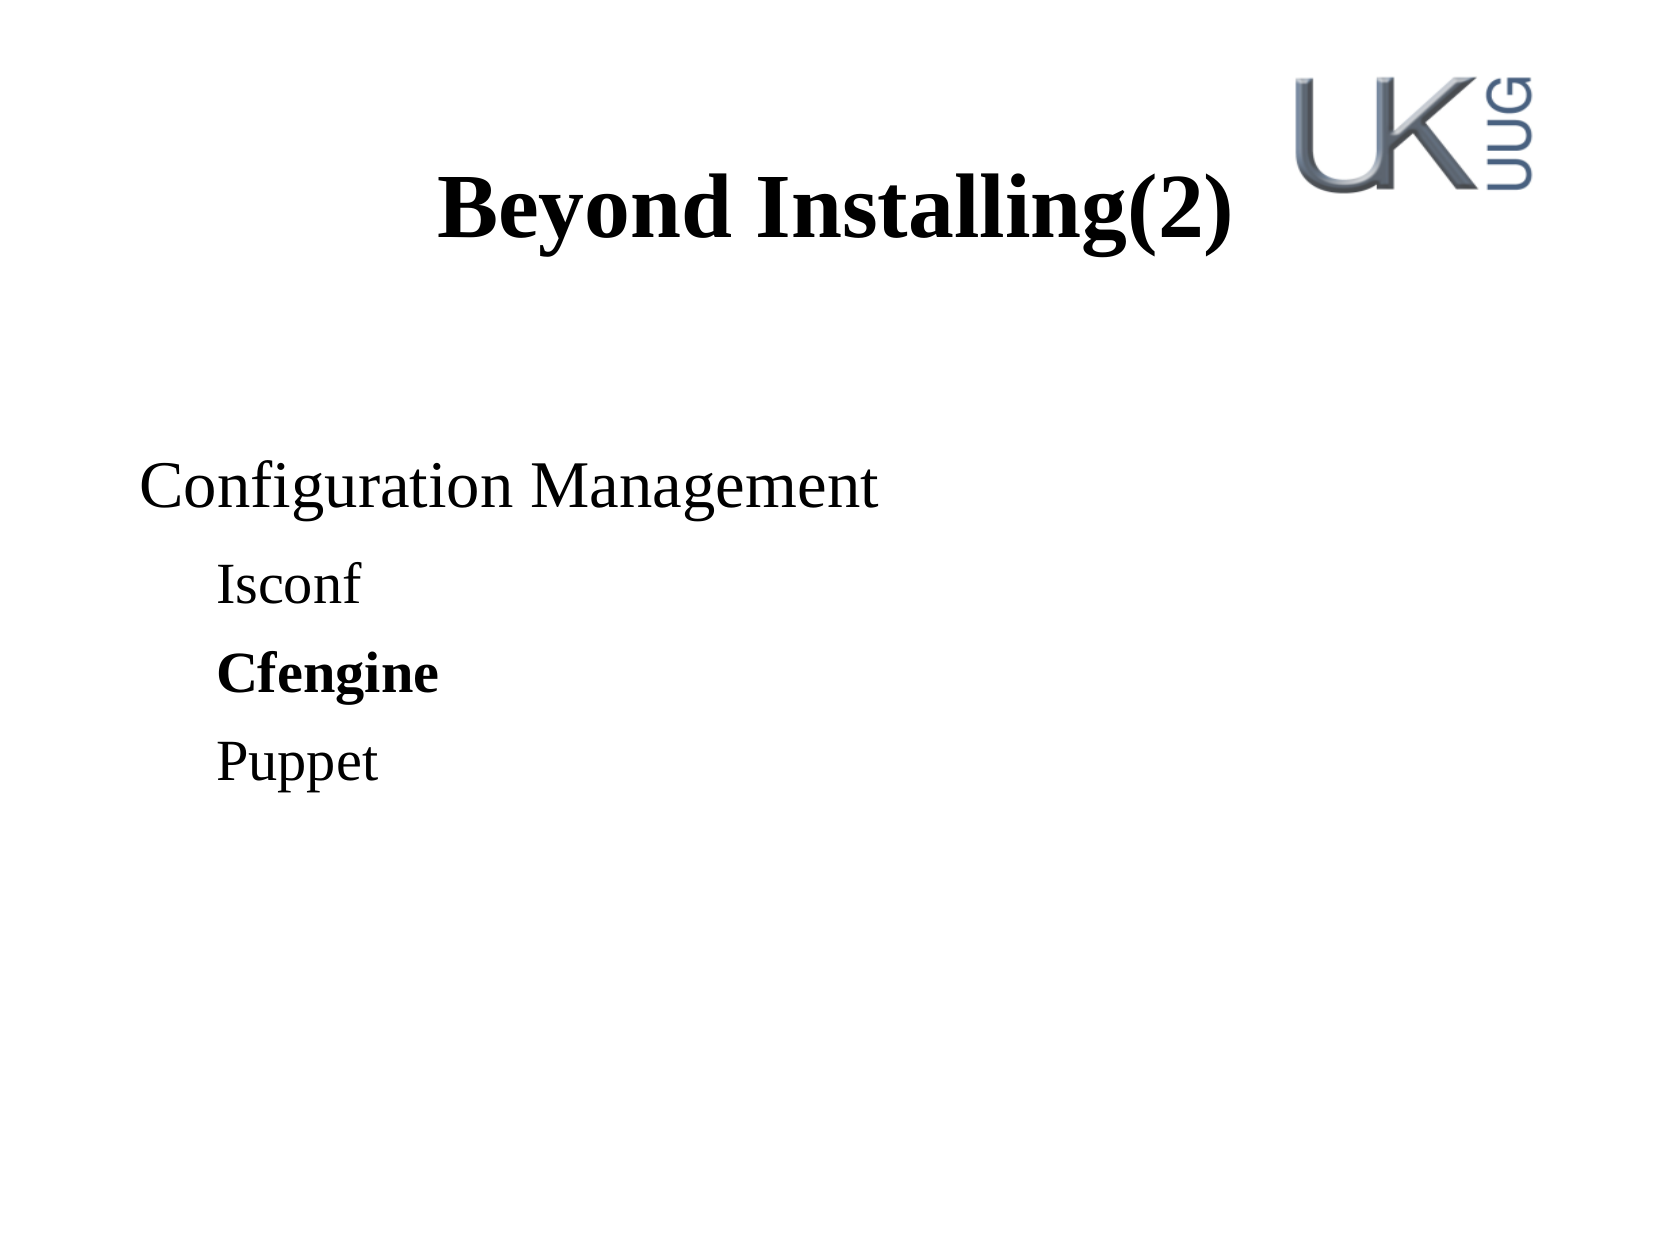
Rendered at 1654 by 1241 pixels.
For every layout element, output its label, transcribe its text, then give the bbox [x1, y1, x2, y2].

list Configuration Management Isconf Cfengine Puppet [121, 344, 1534, 1127]
title Beyond Installing(2) [121, 102, 1534, 311]
picture [1289, 74, 1538, 196]
